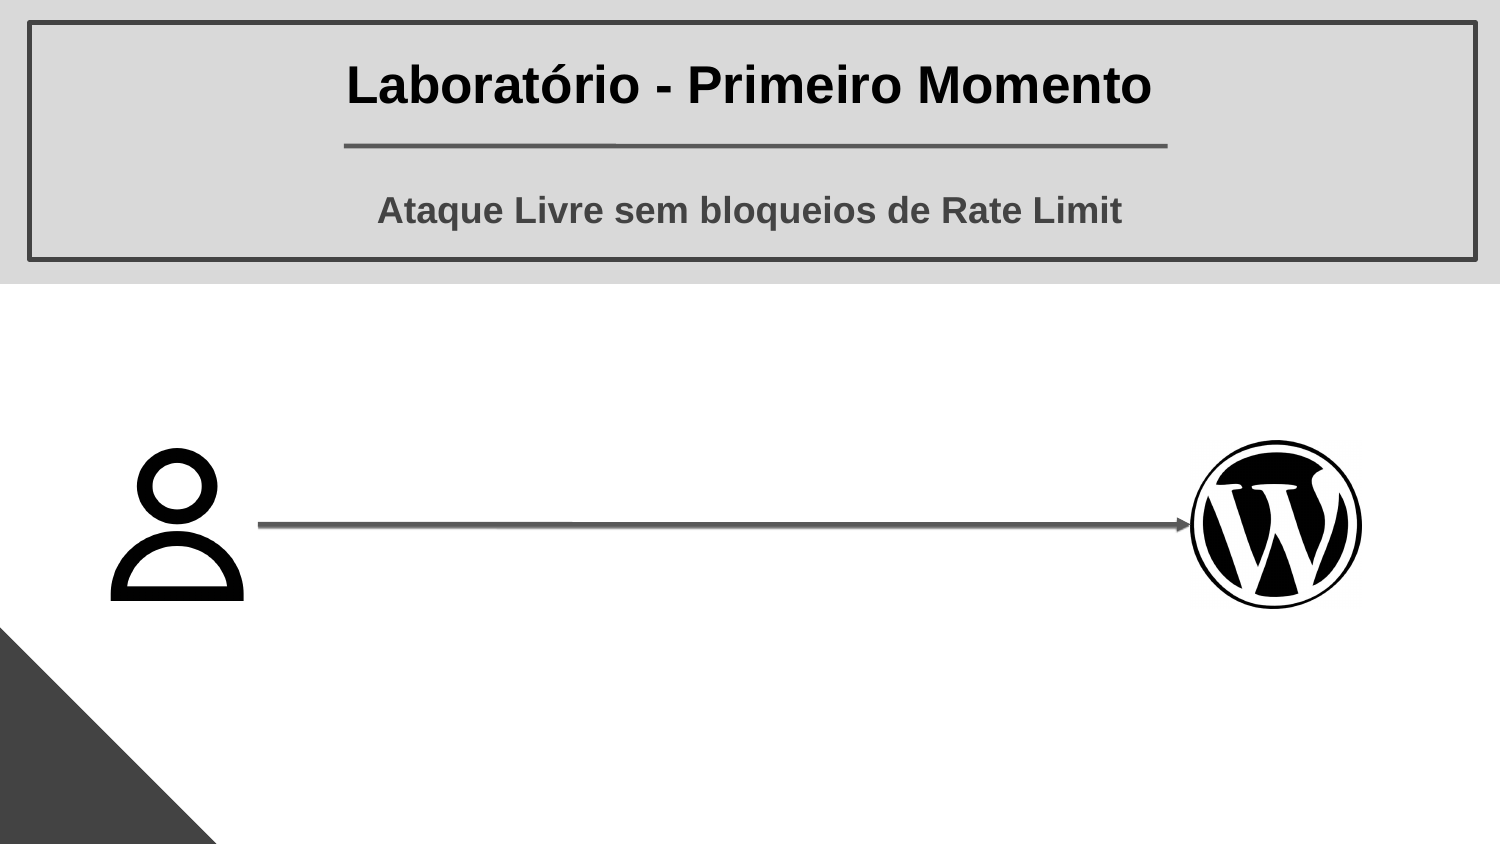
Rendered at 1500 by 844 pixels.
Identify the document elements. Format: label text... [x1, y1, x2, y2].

title Laboratório - Primeiro Momento [51, 35, 1449, 130]
text_box [32, 25, 1473, 257]
picture [96, 448, 258, 601]
text_box [0, 0, 1500, 284]
text_box [0, 627, 217, 844]
picture [1190, 440, 1362, 609]
list Ataque Livre sem bloqueios de Rate Limit [51, 164, 1449, 299]
